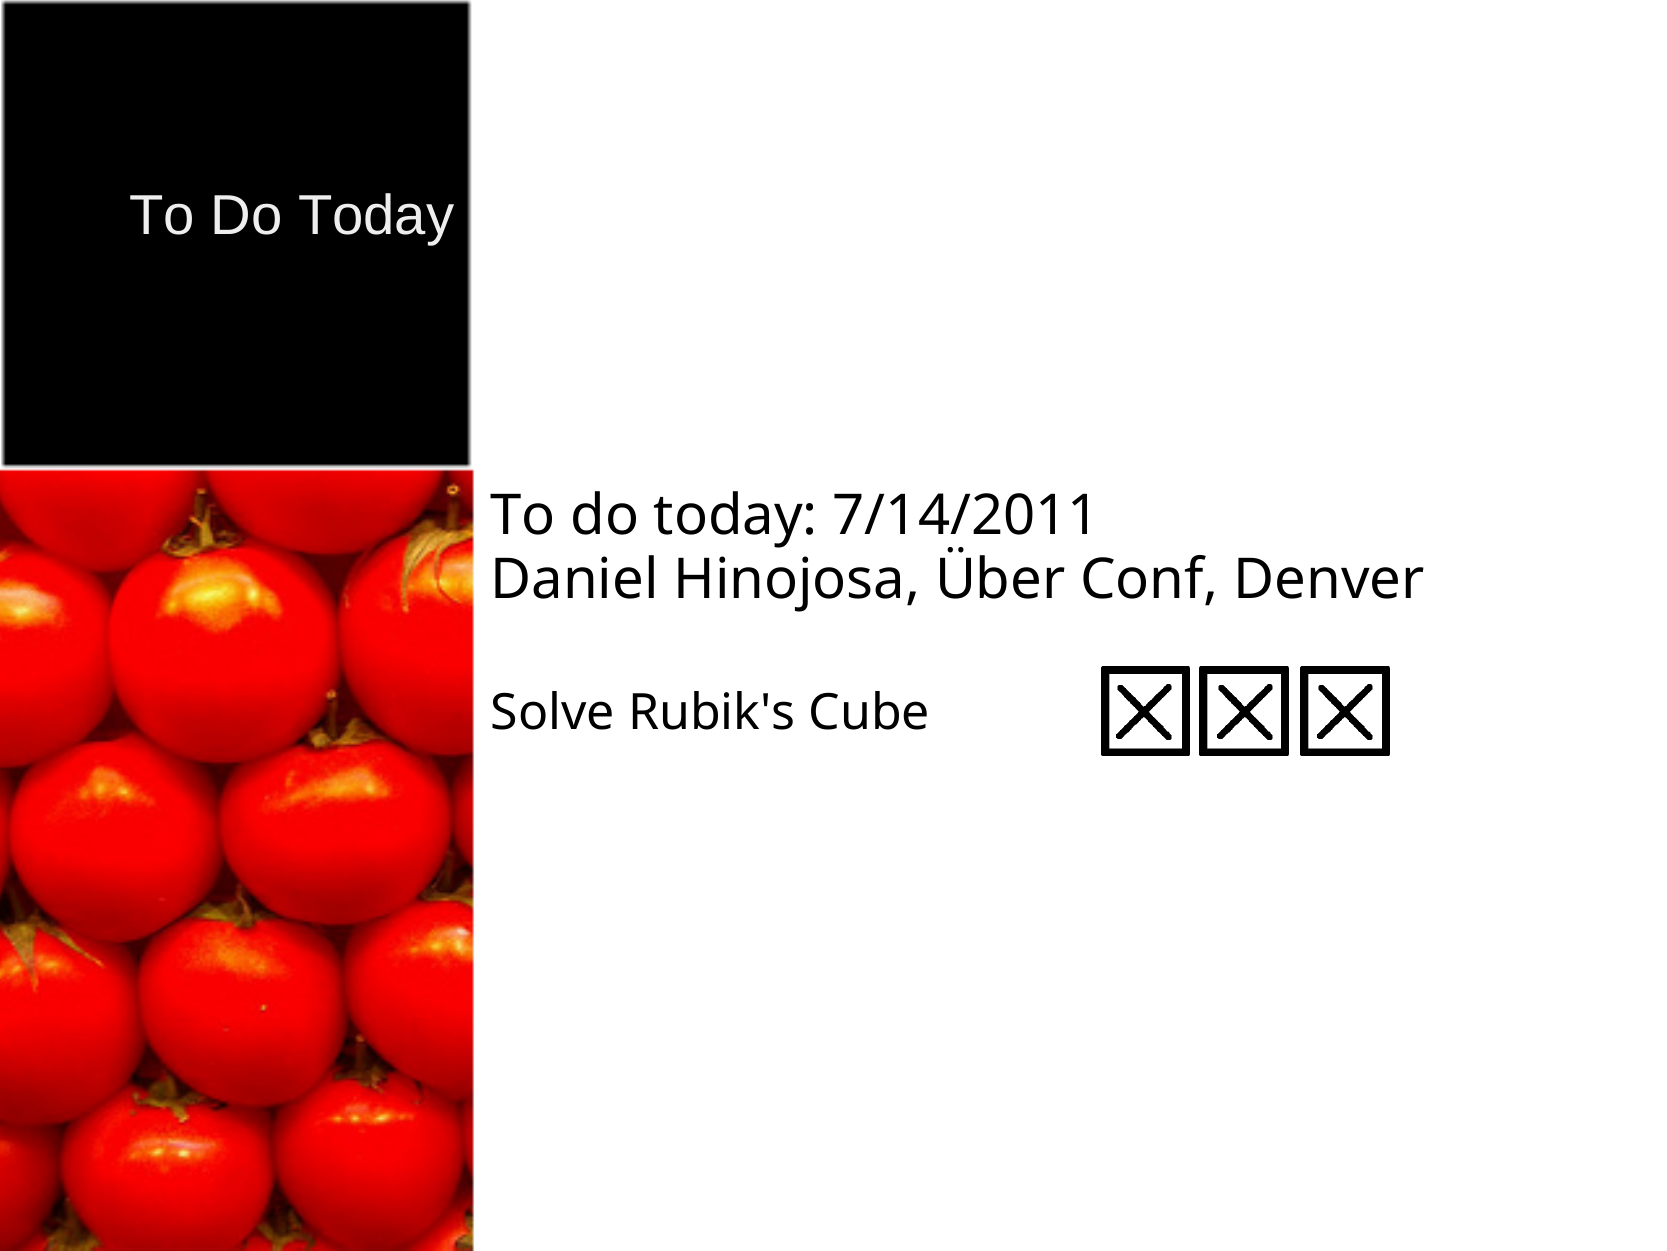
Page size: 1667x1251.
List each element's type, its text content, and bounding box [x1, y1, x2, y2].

list Solve Rubik's Cube [1289, 684, 1300, 754]
text_box To do today: 7/14/2011 Daniel Hinojosa, Über Conf, Denver [490, 483, 1667, 612]
text_box To Do Today [23, 183, 455, 248]
list Solve Rubik's Cube [490, 684, 1101, 754]
picture [0, 0, 1667, 1251]
list Solve Rubik's Cube [1190, 684, 1199, 754]
